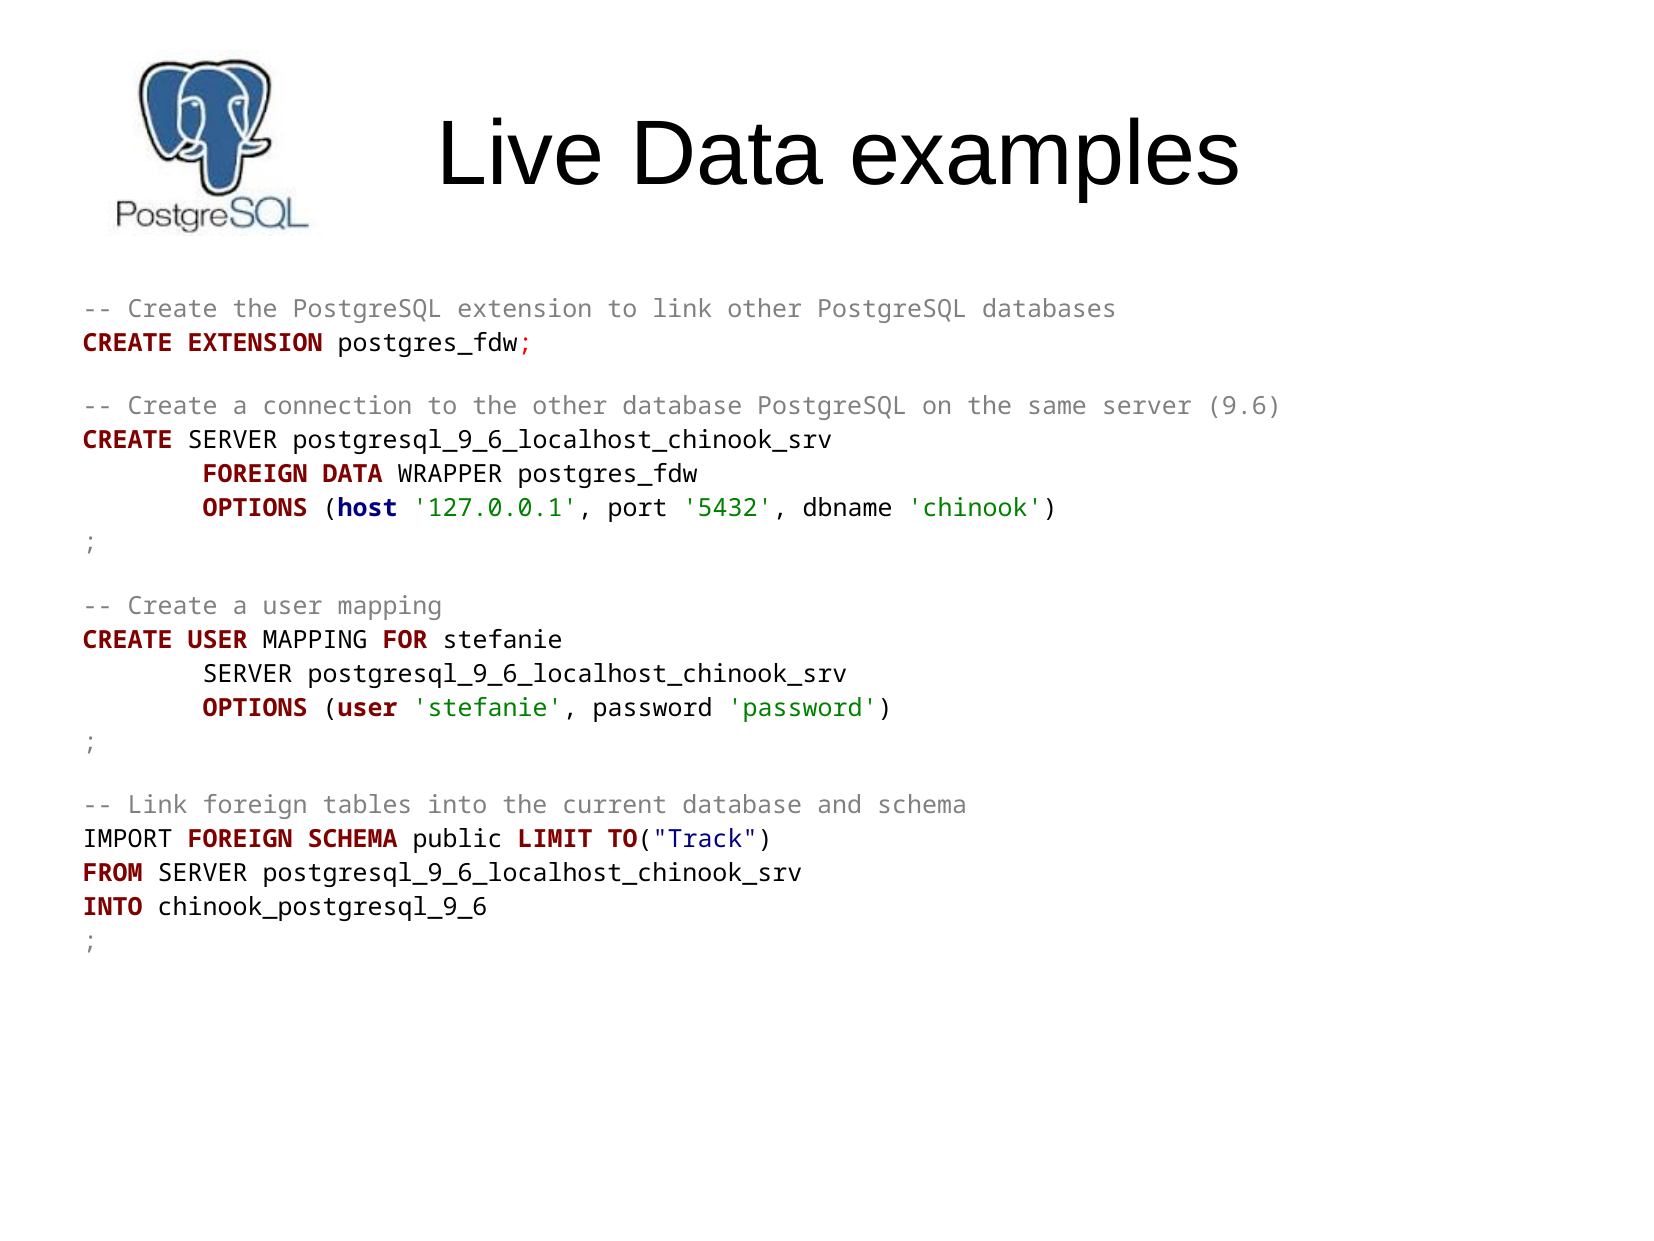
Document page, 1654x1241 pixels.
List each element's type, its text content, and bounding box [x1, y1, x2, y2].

list -- Create the PostgreSQL extension to link other PostgreSQL databases CREATE EXTENSION postgres_fdw; -- Create a connection to the other database PostgreSQL on the same server (9.6) CREATE SERVER postgresql_9_6_localhost_chinook_srv FOREIGN DATA WRAPPER postgres_fdw OPTIONS (host '127.0.0.1', port '5432', dbname 'chinook') ; -- Create a user mapping CREATE USER MAPPING FOR stefanie SERVER postgresql_9_6_localhost_chinook_srv OPTIONS (user 'stefanie', password 'password') ; -- Link foreign tables into the current database and schema IMPORT FOREIGN SCHEMA public LIMIT TO("Track") FROM SERVER postgresql_9_6_localhost_chinook_srv INTO chinook_postgresql_9_6 ; [82, 290, 1538, 1010]
picture [58, 50, 356, 237]
title Live Data examples [82, 49, 1571, 257]
